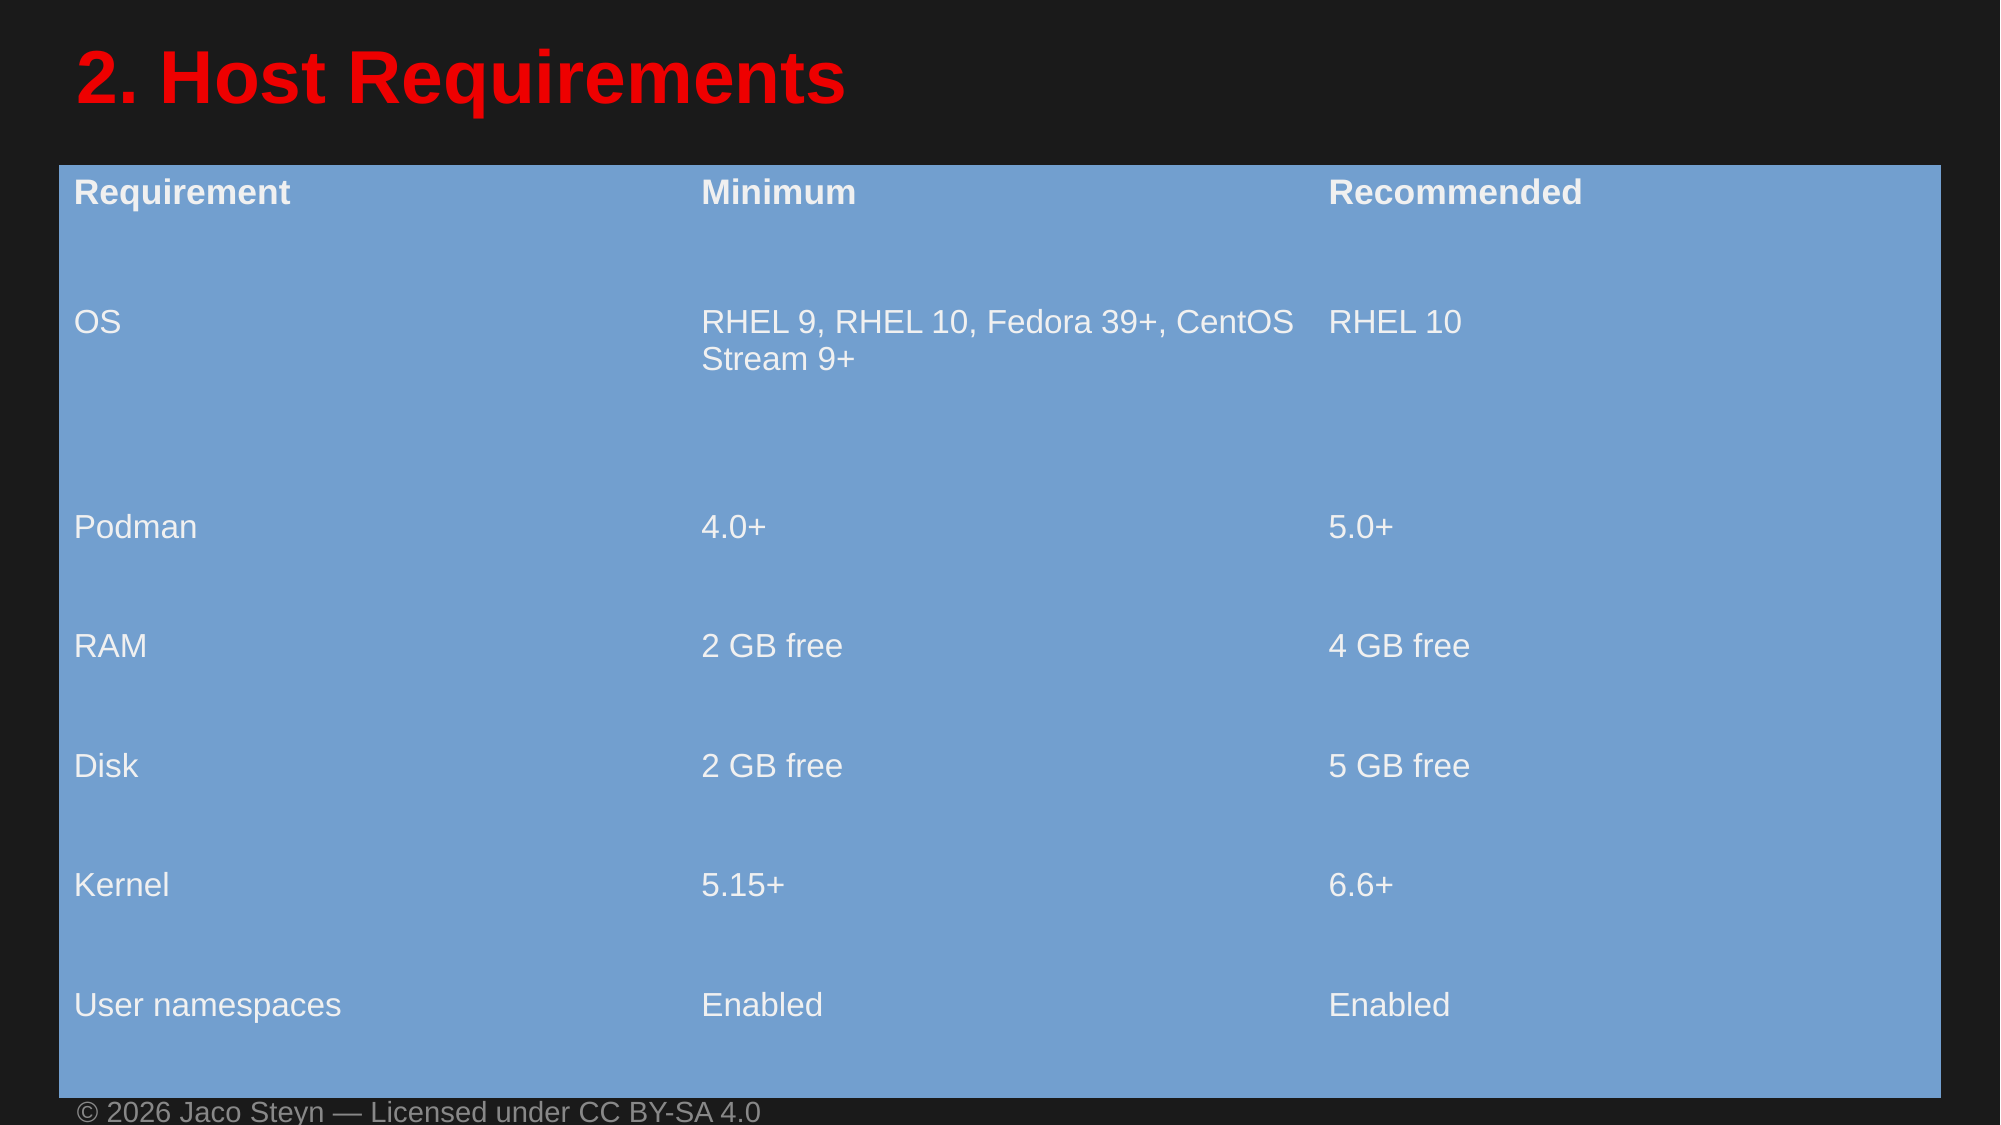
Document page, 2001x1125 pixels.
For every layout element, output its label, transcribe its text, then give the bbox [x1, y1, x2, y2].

text_box 2. Host Requirements [59, 23, 1942, 142]
table_cell Kernel [59, 859, 686, 979]
text_box © 2026 Jaco Steyn — Licensed under CC BY-SA 4.0 [59, 1083, 1942, 1120]
table_cell 4 GB free [1314, 620, 1941, 740]
table_cell Podman [59, 501, 686, 620]
table_cell 2 GB free [686, 620, 1314, 740]
table_cell User namespaces [59, 979, 686, 1083]
table_header Minimum [686, 165, 1314, 296]
table_cell RAM [59, 620, 686, 740]
table_cell RHEL 10 [1314, 296, 1941, 501]
table_cell 5.0+ [1314, 501, 1941, 620]
table_cell RHEL 9, RHEL 10, Fedora 39+, CentOS Stream 9+ [686, 296, 1314, 501]
table_cell Disk [59, 740, 686, 859]
table_header Recommended [1314, 165, 1941, 296]
table_header Requirement [59, 165, 686, 296]
table_cell 5.15+ [686, 859, 1314, 979]
table_cell OS [59, 296, 686, 501]
table_cell 4.0+ [686, 501, 1314, 620]
table_cell 5 GB free [1314, 740, 1941, 859]
table_cell Enabled [1314, 979, 1941, 1083]
table_cell 6.6+ [1314, 859, 1941, 979]
table_cell 2 GB free [686, 740, 1314, 859]
table_cell Enabled [686, 979, 1314, 1083]
